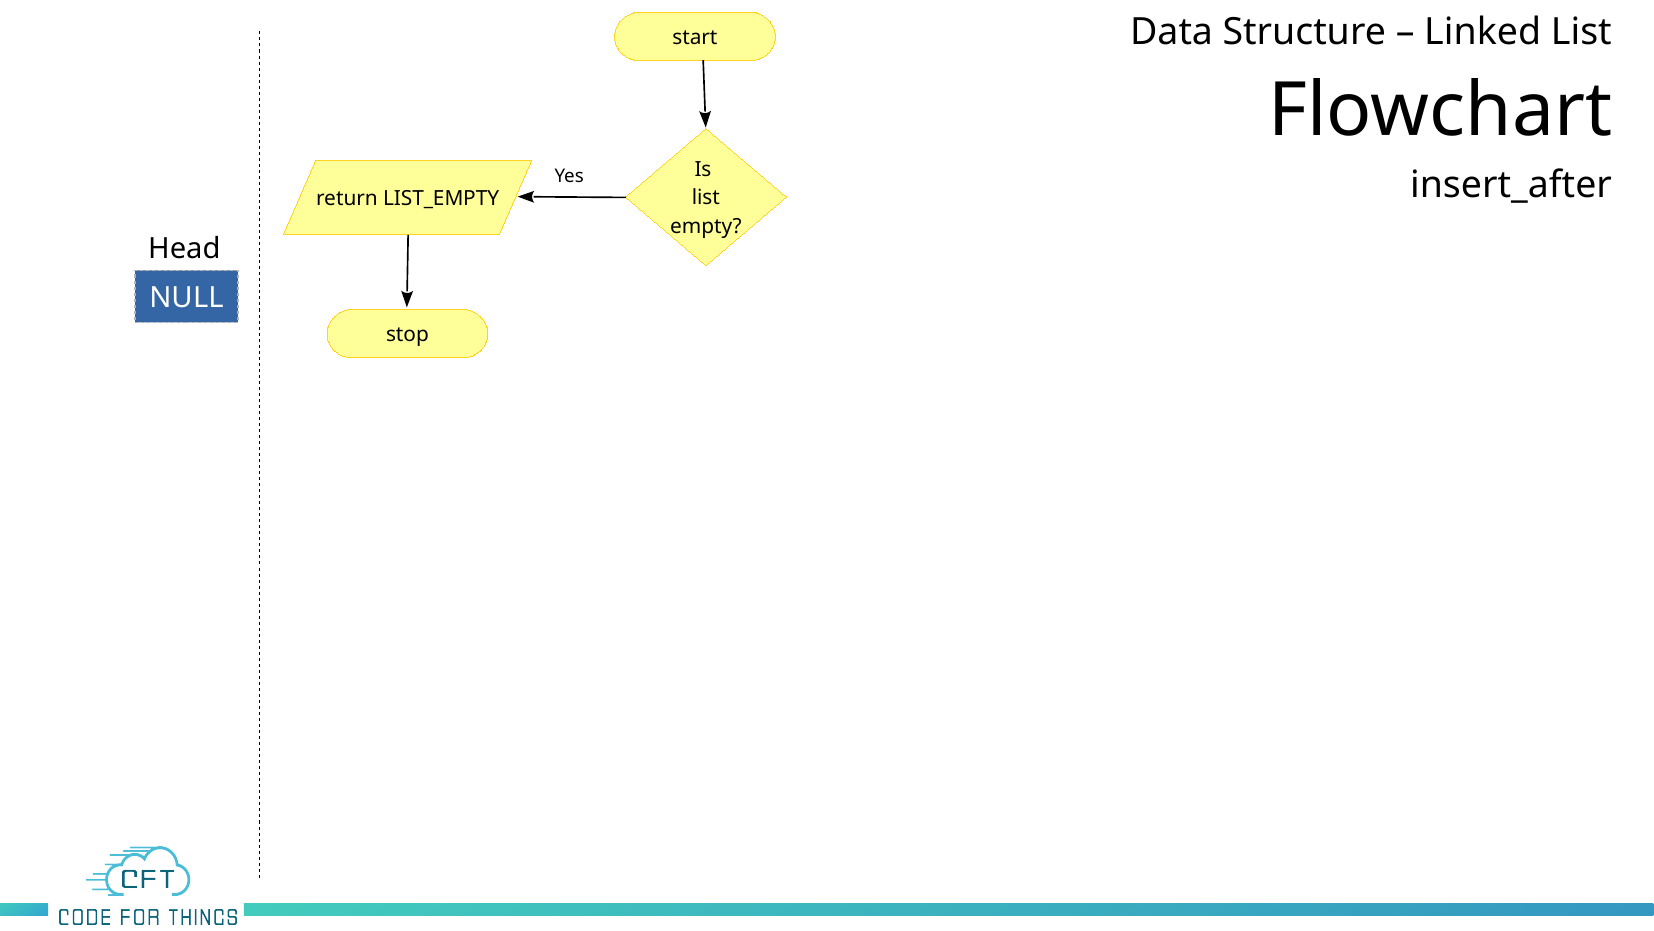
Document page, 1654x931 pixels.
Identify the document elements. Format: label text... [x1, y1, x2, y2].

title Data Structure – Linked List Flowchart insert_after [1093, 0, 1613, 216]
text_box Head [133, 220, 245, 275]
text_box stop [327, 309, 488, 358]
text_box Yes [539, 155, 631, 203]
text_box return LIST_EMPTY [283, 160, 532, 235]
text_box NULL [135, 275, 238, 323]
text_box Is list empty? [631, 128, 787, 266]
text_box start [614, 12, 776, 61]
picture [59, 846, 237, 925]
